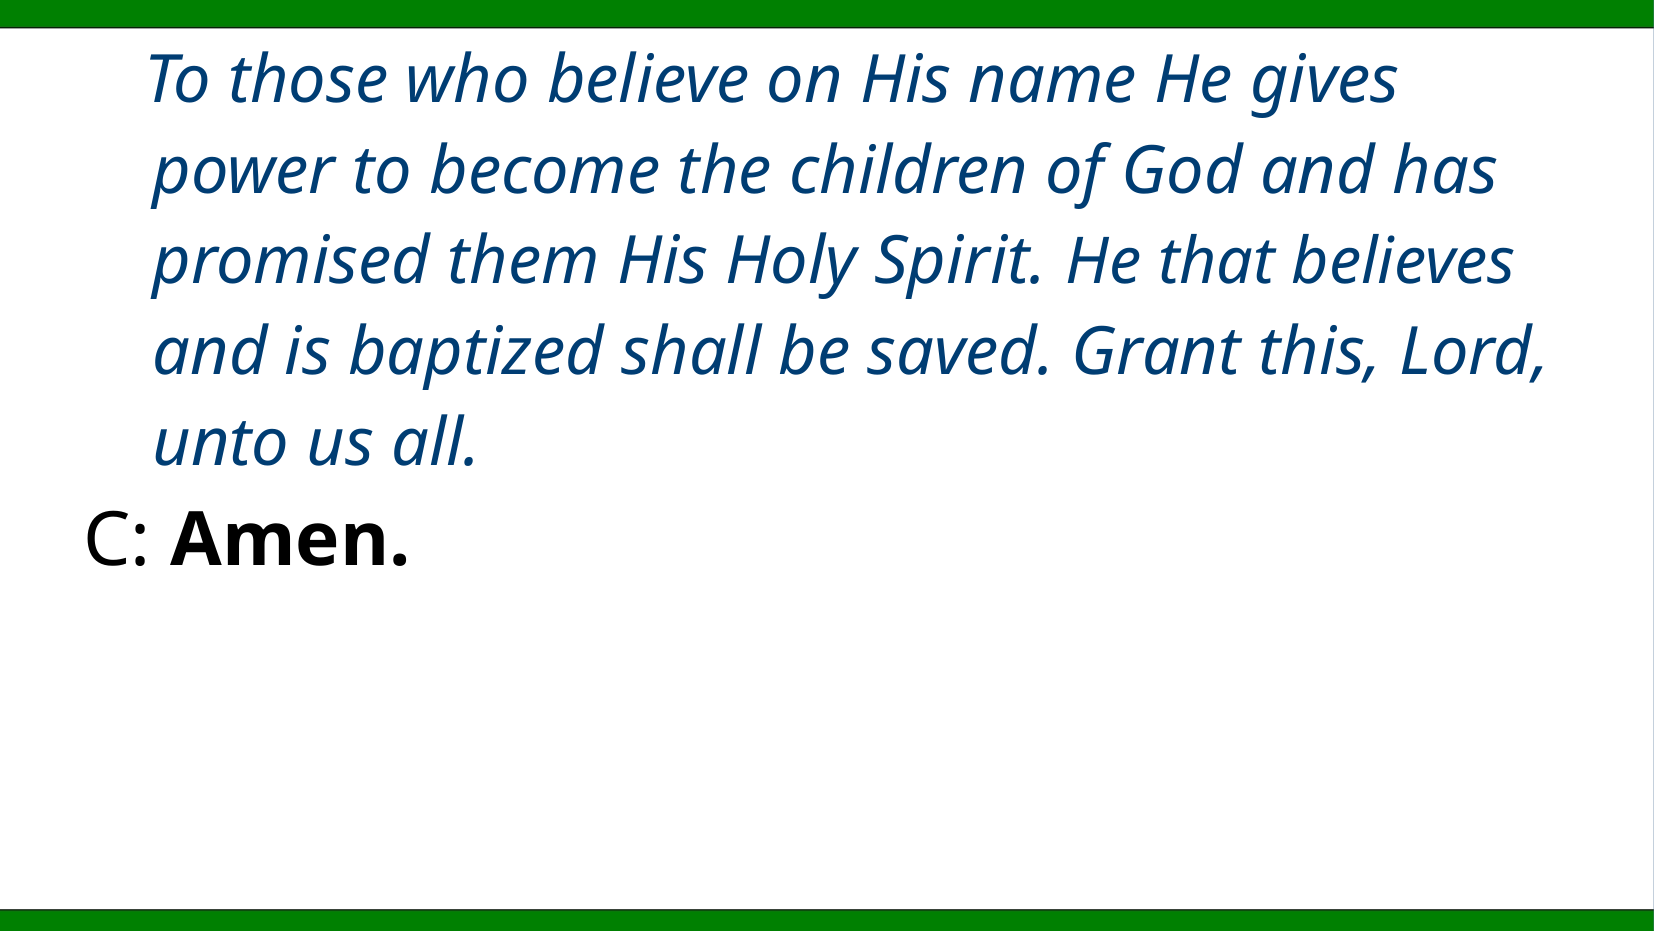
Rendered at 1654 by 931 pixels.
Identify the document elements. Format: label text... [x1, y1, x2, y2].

text_box To those who believe on His name He gives power to become the children of God and has promised them His Holy Spirit. He that believes and is baptized shall be saved. Grant this, Lord, unto us all. C: Amen. [67, 23, 1583, 672]
picture [0, 0, 1654, 931]
